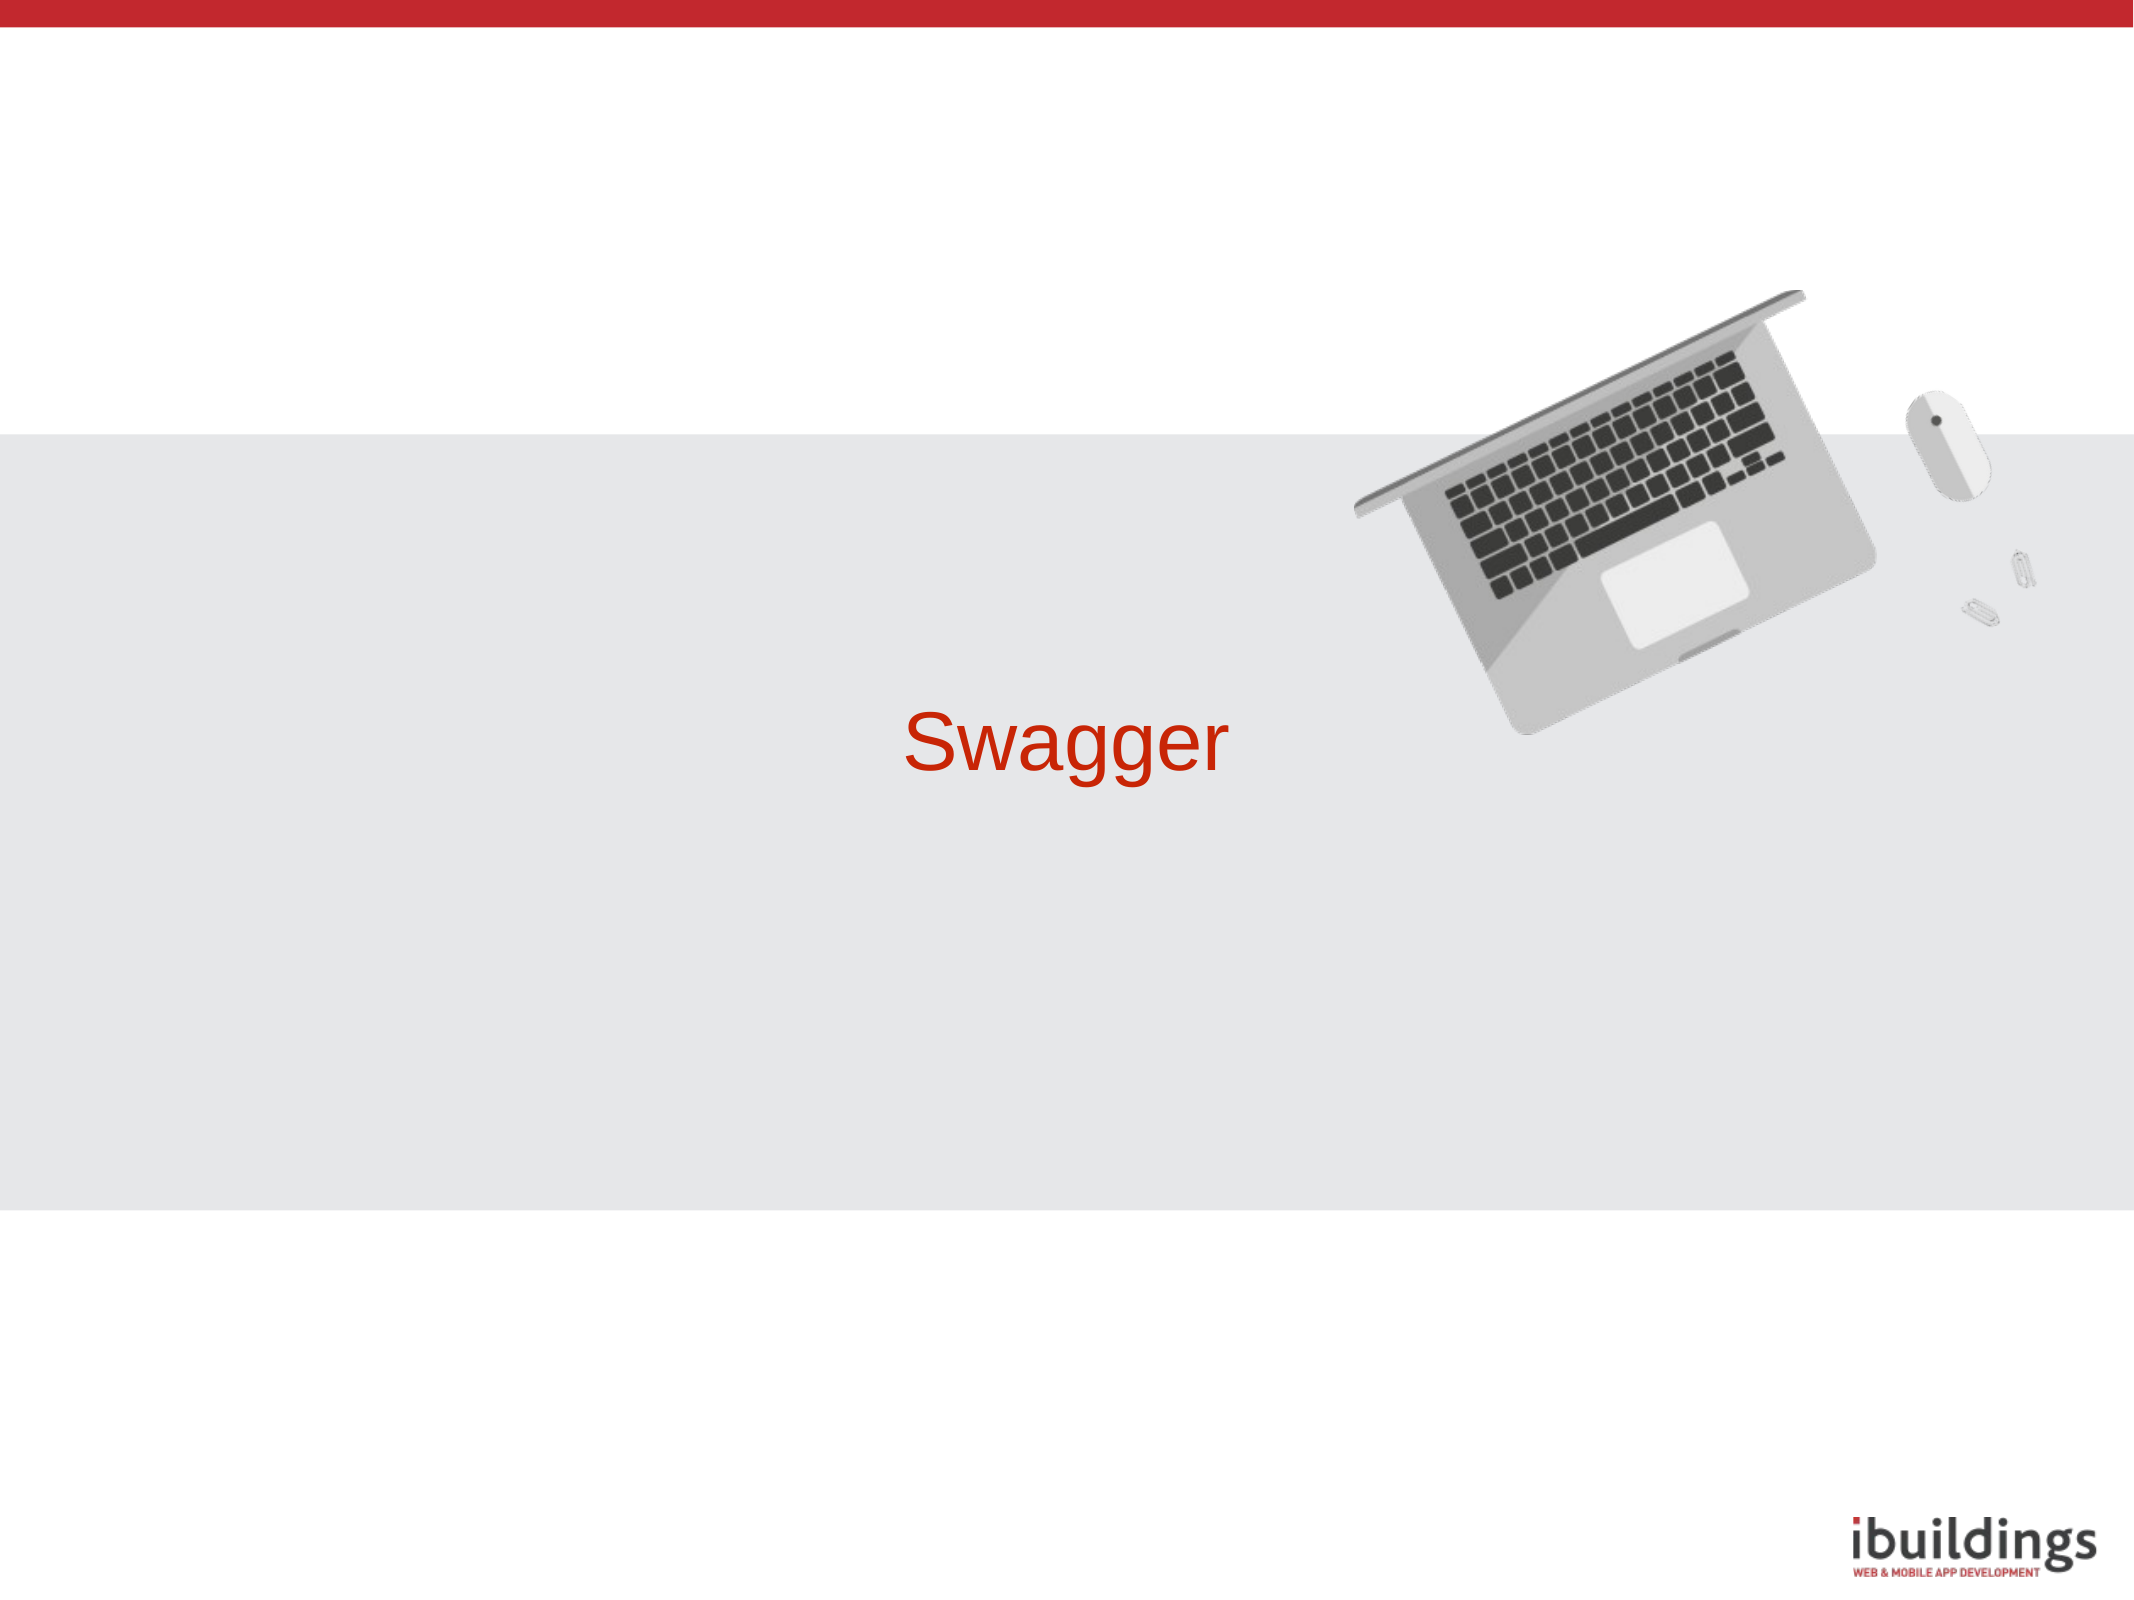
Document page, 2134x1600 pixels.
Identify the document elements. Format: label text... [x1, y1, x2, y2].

text_box Swagger [0, 679, 2134, 796]
picture [1960, 593, 2000, 633]
picture [1354, 290, 2036, 679]
picture [1853, 1517, 2099, 1577]
picture [2003, 549, 2045, 591]
